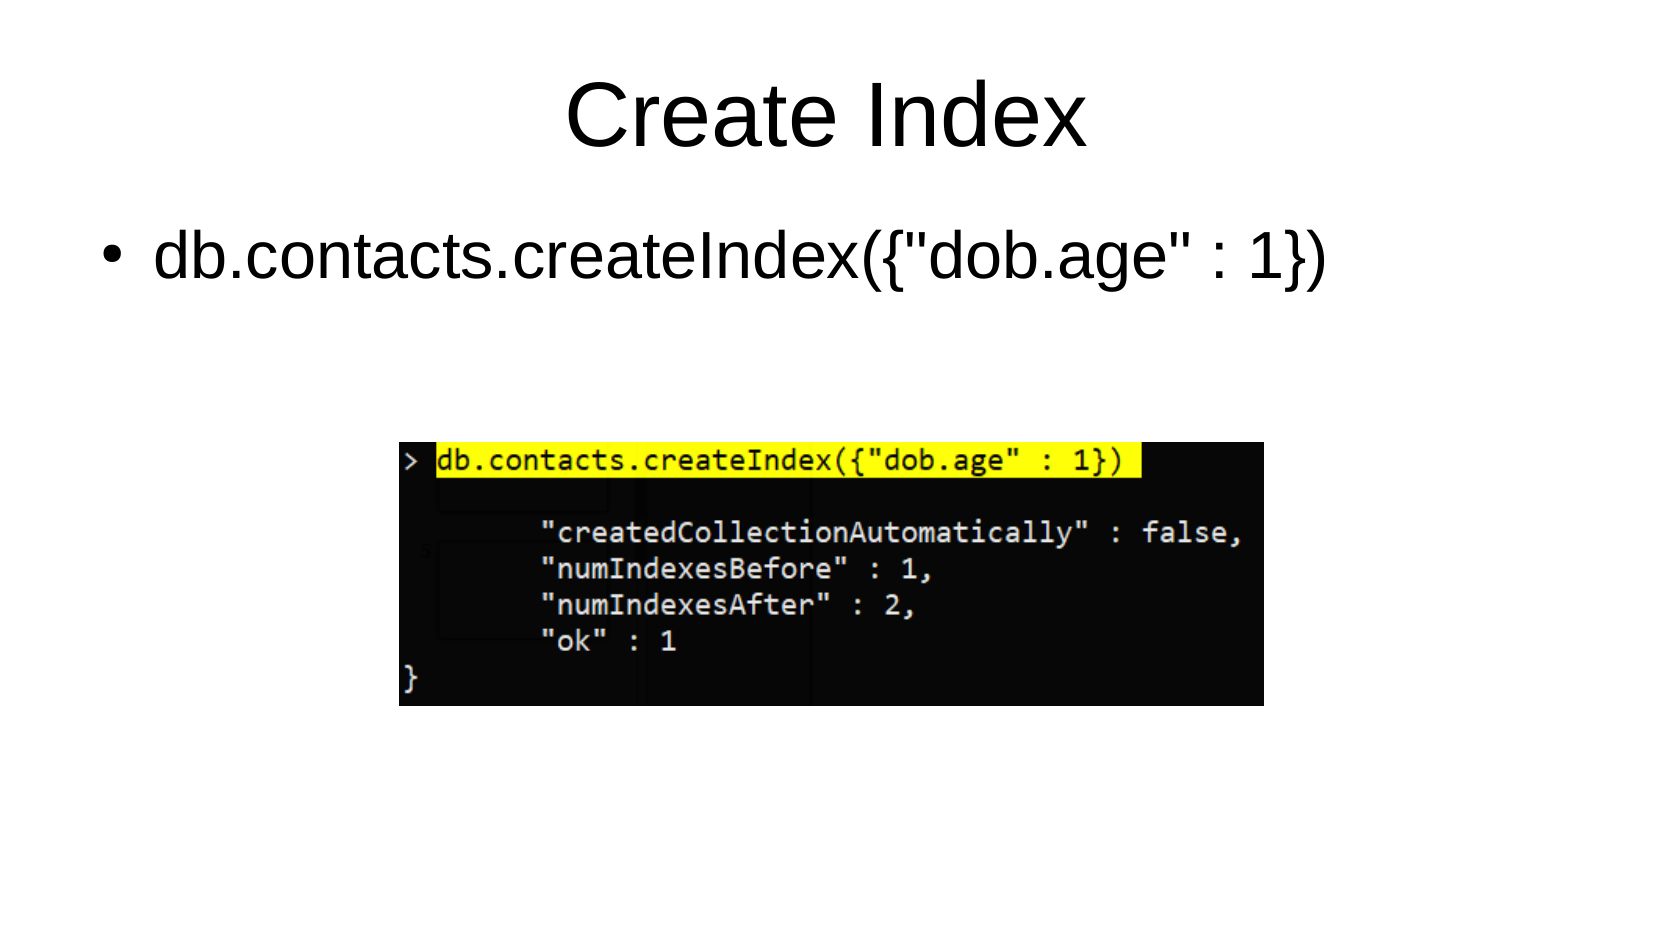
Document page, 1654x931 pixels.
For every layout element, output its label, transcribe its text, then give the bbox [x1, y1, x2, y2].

list db.contacts.createIndex({"dob.age" : 1}) [82, 217, 1571, 758]
title Create Index [82, 37, 1571, 193]
picture [399, 442, 1264, 706]
